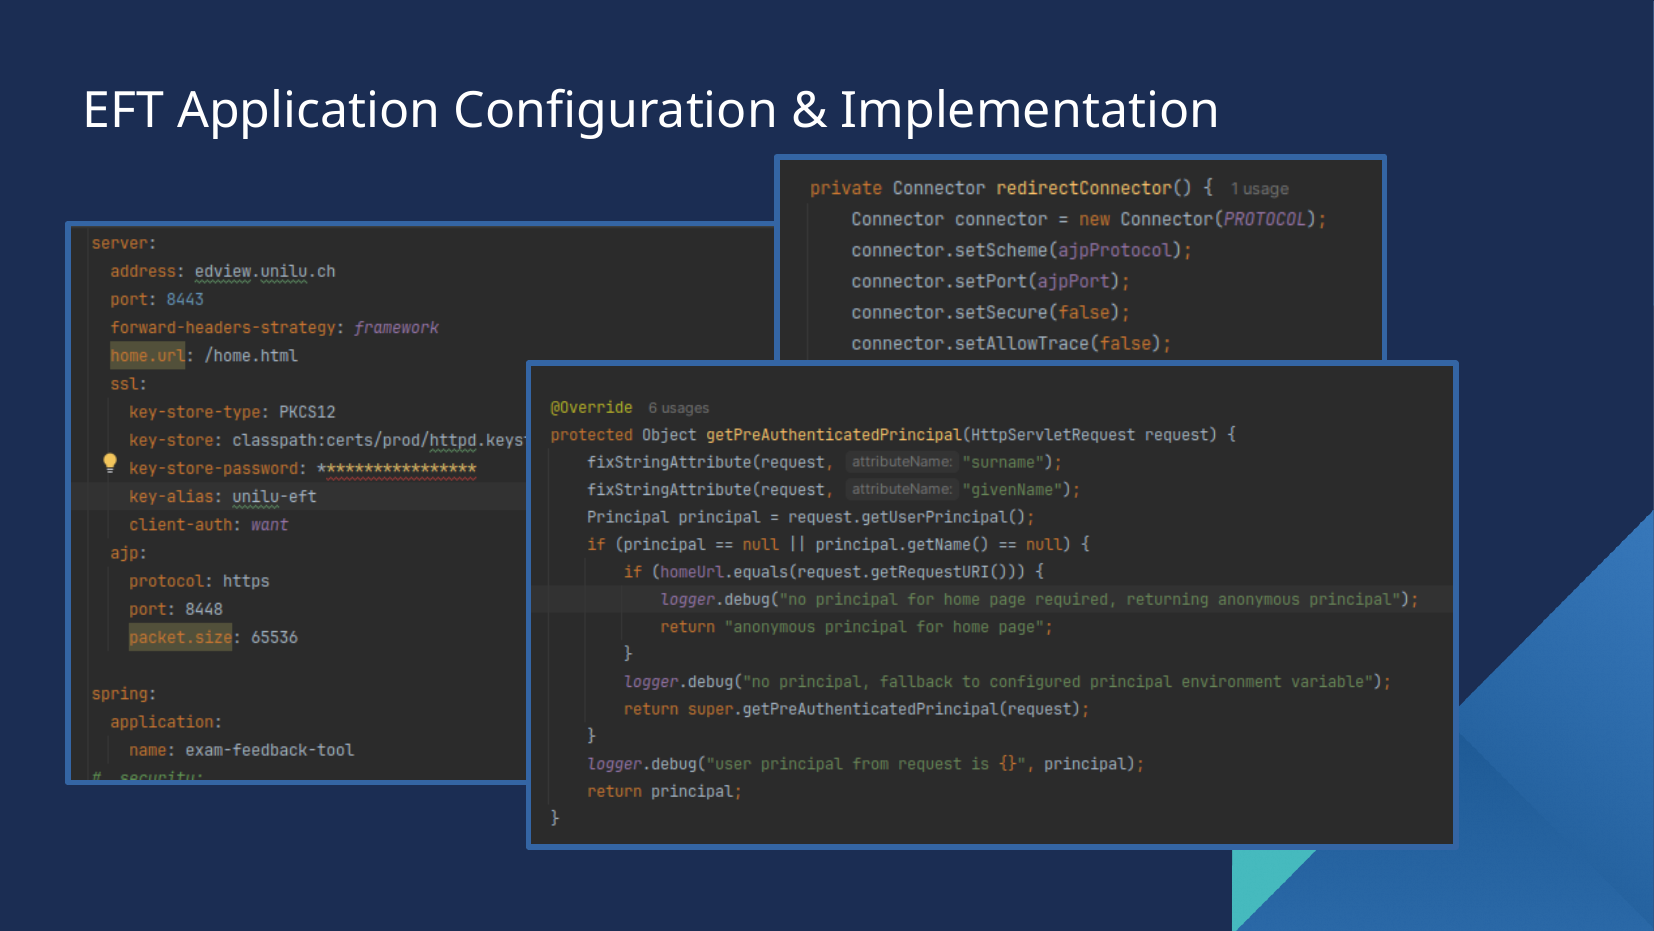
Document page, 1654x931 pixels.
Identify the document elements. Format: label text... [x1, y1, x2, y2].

picture [1195, 467, 1654, 931]
list EFT Application Configuration & Implementation [82, 50, 1571, 207]
picture [531, 366, 1453, 844]
picture [779, 159, 1382, 360]
picture [70, 226, 774, 780]
